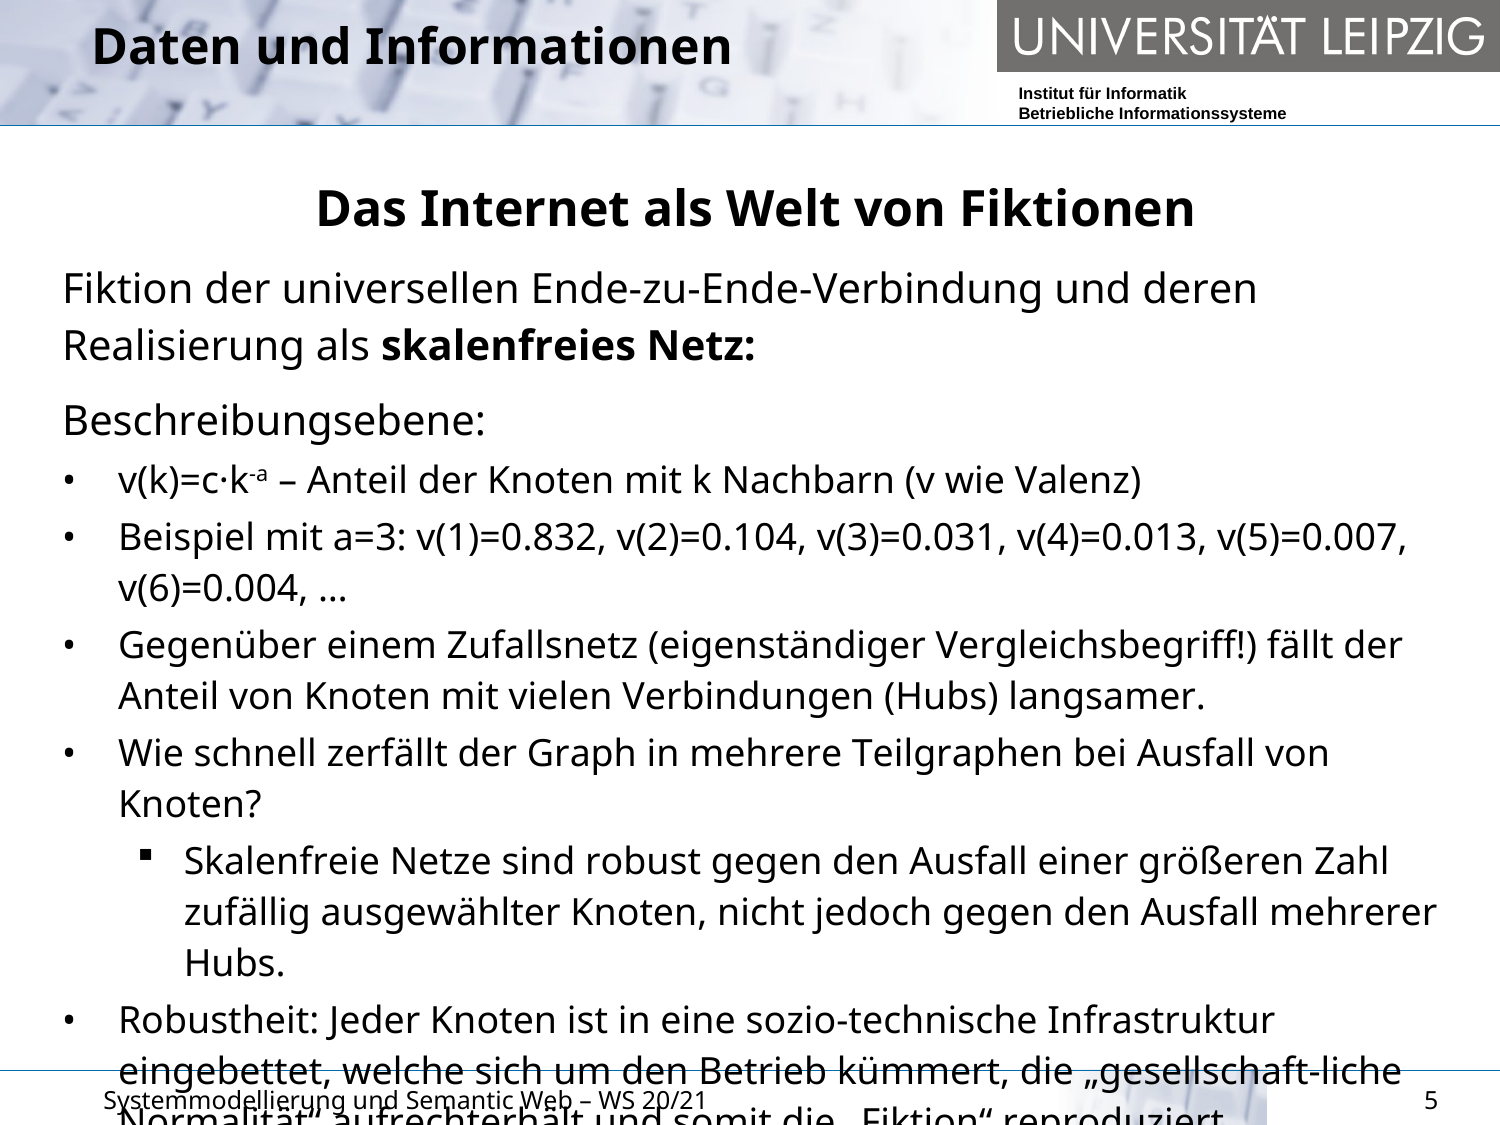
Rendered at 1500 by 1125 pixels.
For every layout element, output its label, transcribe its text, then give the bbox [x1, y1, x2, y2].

picture [1082, 1117, 1094, 1125]
list Das Internet als Welt von Fiktionen Fiktion der universellen Ende-zu-Ende-Verbindung und deren Realisierung als skalenfreies Netz: Beschreibungsebene: v(k)=c·k-a – Anteil der Knoten mit k Nachbarn (v wie Valenz) Beispiel mit a=3: v(1)=0.832, v(2)=0.104, v(3)=0.031, v(4)=0.013, v(5)=0.007, v(6)=0.004, … Gegenüber einem Zufallsnetz (eigenständiger Vergleichsbegriff!) fällt der Anteil von Knoten mit vielen Verbindungen (Hubs) langsamer. Wie schnell zerfällt der Graph in mehrere Teilgraphen bei Ausfall von Knoten? Skalenfreie Netze sind robust gegen den Ausfall einer größeren Zahl zufällig ausgewählter Knoten, nicht jedoch gegen den Ausfall mehrerer Hubs. Robustheit: Jeder Knoten ist in eine sozio-technische Infrastruktur eingebettet, welche sich um den Betrieb kümmert, die „gesellschaft-liche Normalität“ aufrechterhält und somit die „Fiktion“ reproduziert. [47, 165, 1465, 1056]
picture [0, 0, 1500, 125]
text_box Daten und Informationen [76, 6, 762, 82]
picture [1103, 1071, 1115, 1082]
picture [1179, 1117, 1189, 1123]
picture [1105, 1117, 1117, 1125]
picture [1057, 1071, 1267, 1125]
